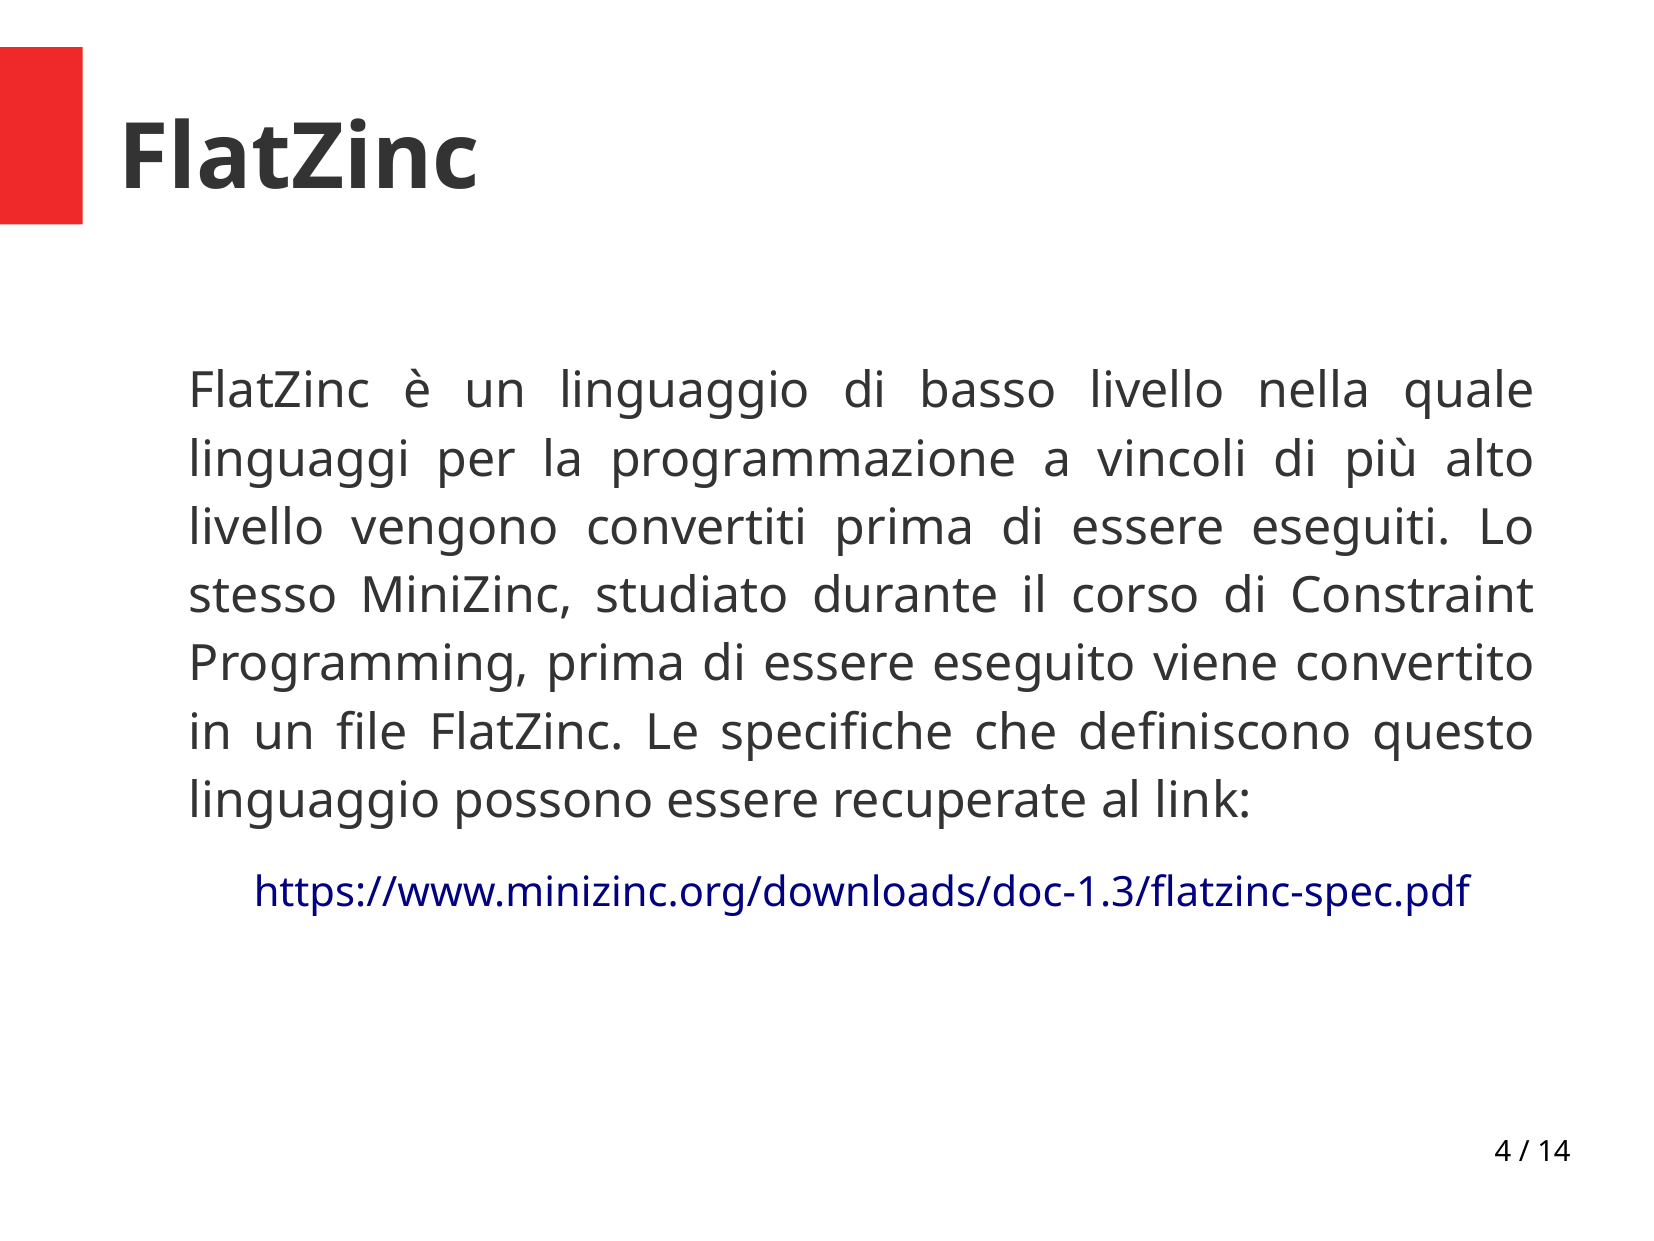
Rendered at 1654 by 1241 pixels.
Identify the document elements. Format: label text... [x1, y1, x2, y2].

title FlatZinc [118, 49, 1571, 257]
list FlatZinc è un linguaggio di basso livello nella quale linguaggi per la programmazione a vincoli di più alto livello vengono convertiti prima di essere eseguiti. Lo stesso MiniZinc, studiato durante il corso di Constraint Programming, prima di essere eseguito viene convertito in un file FlatZinc. Le specifiche che definiscono questo linguaggio possono essere recuperate al link: https://www.minizinc.org/downloads/doc-1.3/flatzinc-spec.pdf [118, 354, 1536, 1074]
